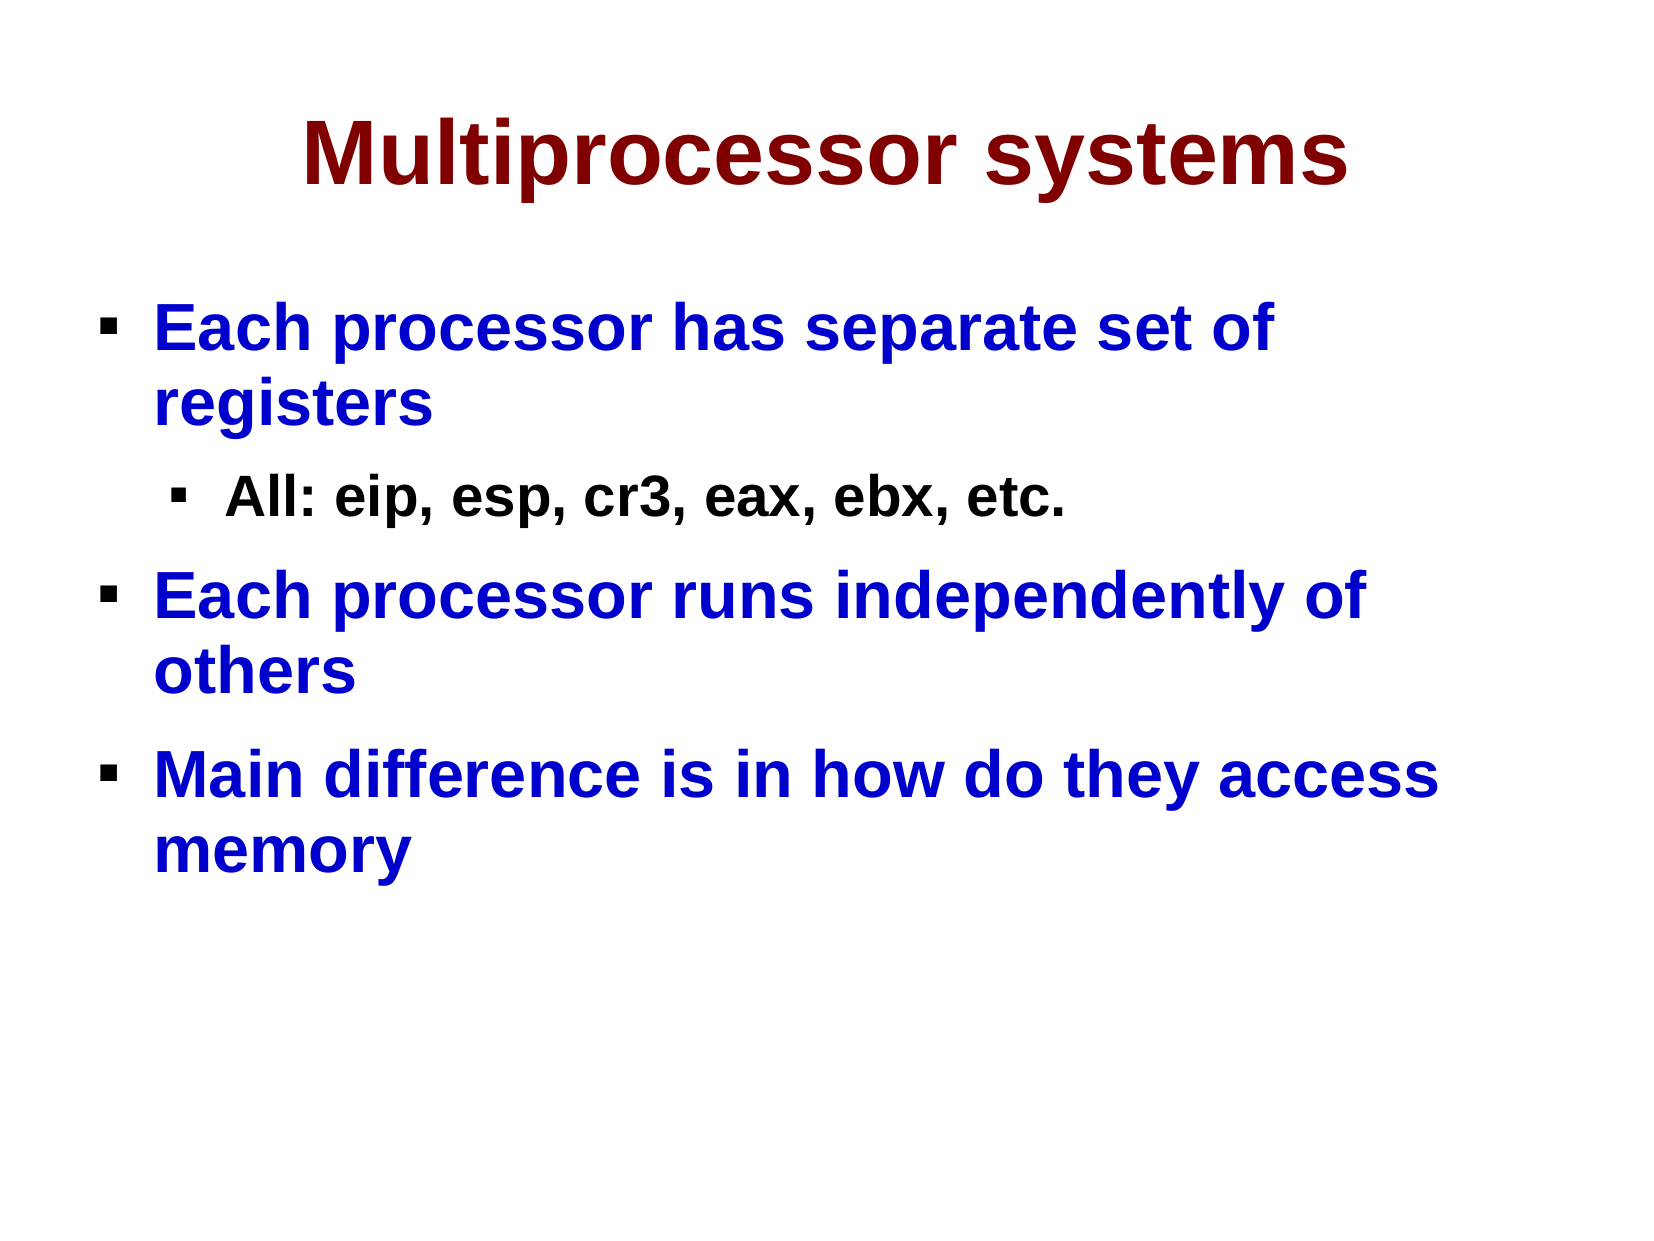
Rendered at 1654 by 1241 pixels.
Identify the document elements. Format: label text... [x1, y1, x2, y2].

title Multiprocessor systems [82, 49, 1571, 257]
list Each processor has separate set of registers All: eip, esp, cr3, eax, ebx, etc. Each processor runs independently of others Main difference is in how do they access memory [82, 290, 1571, 1010]
